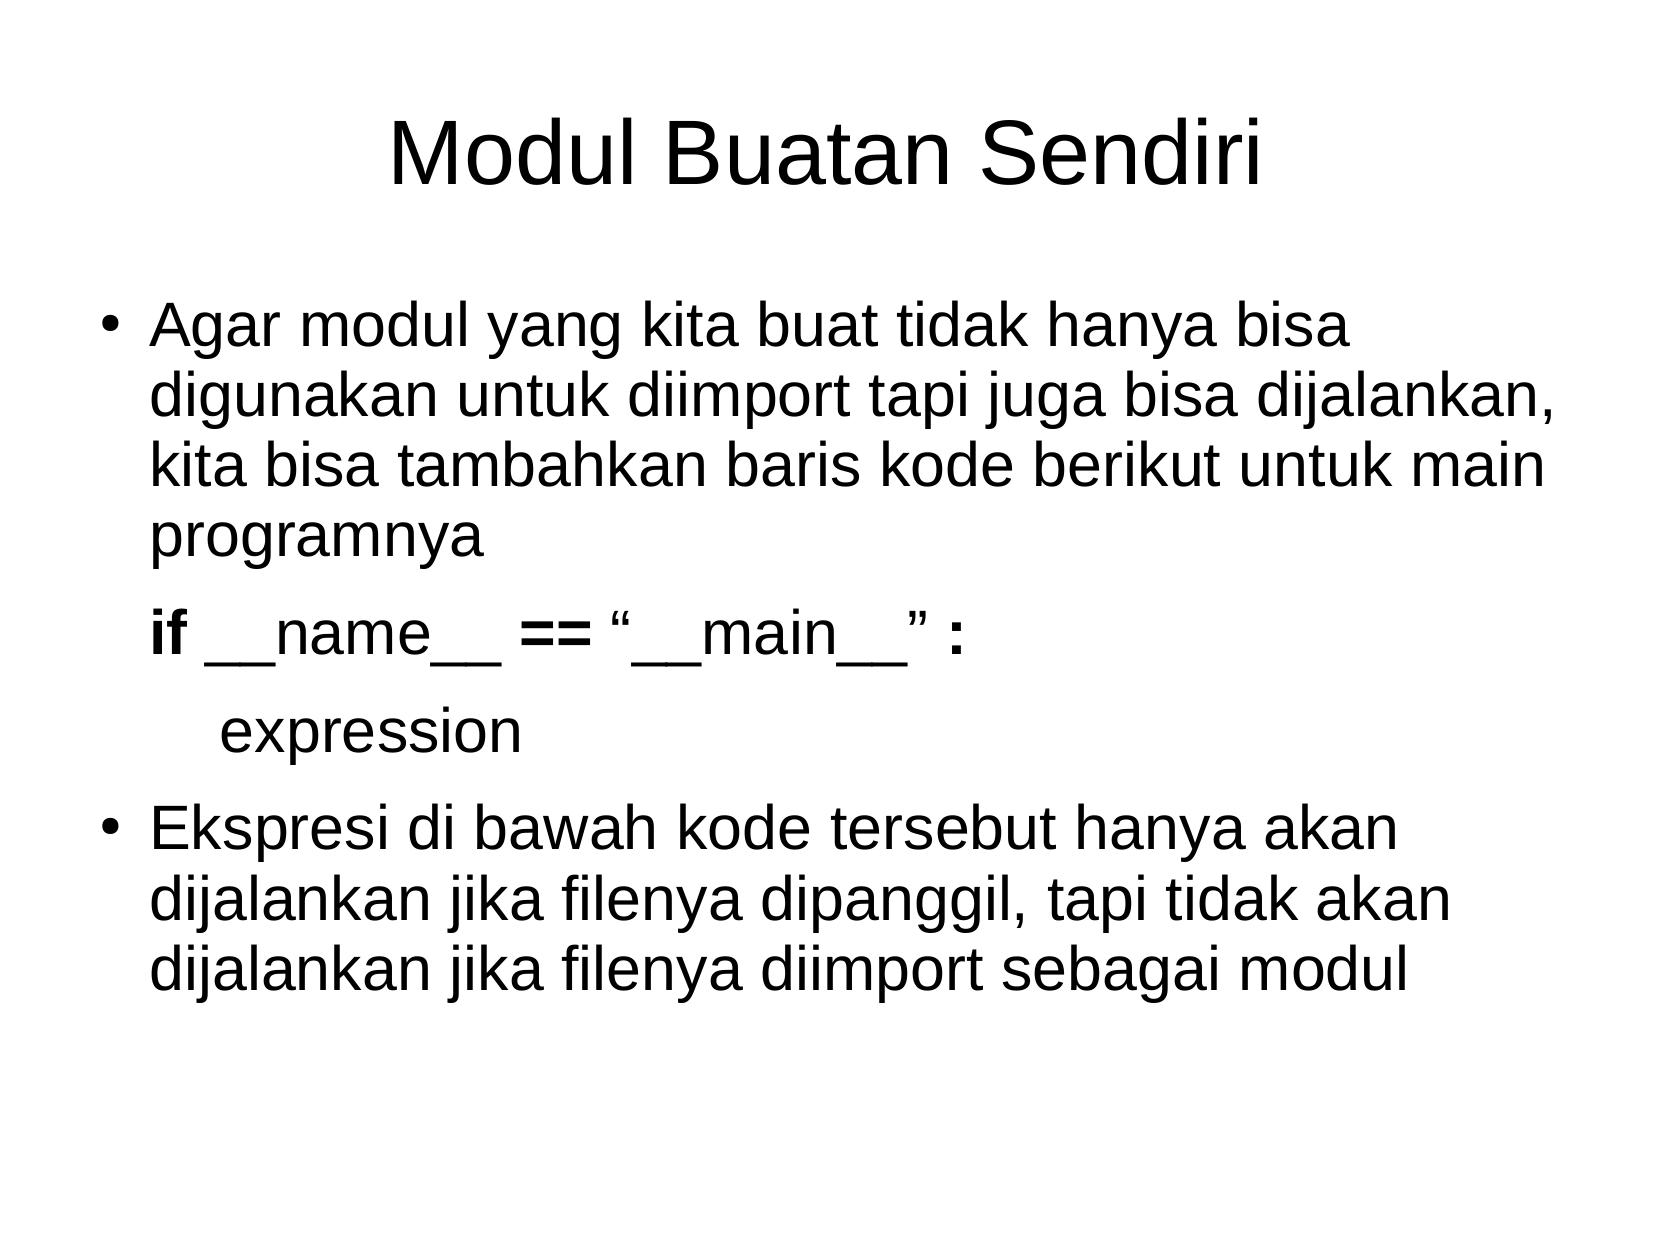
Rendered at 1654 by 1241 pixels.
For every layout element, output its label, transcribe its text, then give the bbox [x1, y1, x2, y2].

list Agar modul yang kita buat tidak hanya bisa digunakan untuk diimport tapi juga bisa dijalankan, kita bisa tambahkan baris kode berikut untuk main programnya if __name__ == “__main__” : expression Ekspresi di bawah kode tersebut hanya akan dijalankan jika filenya dipanggil, tapi tidak akan dijalankan jika filenya diimport sebagai modul [82, 290, 1571, 1010]
title Modul Buatan Sendiri [82, 49, 1571, 257]
